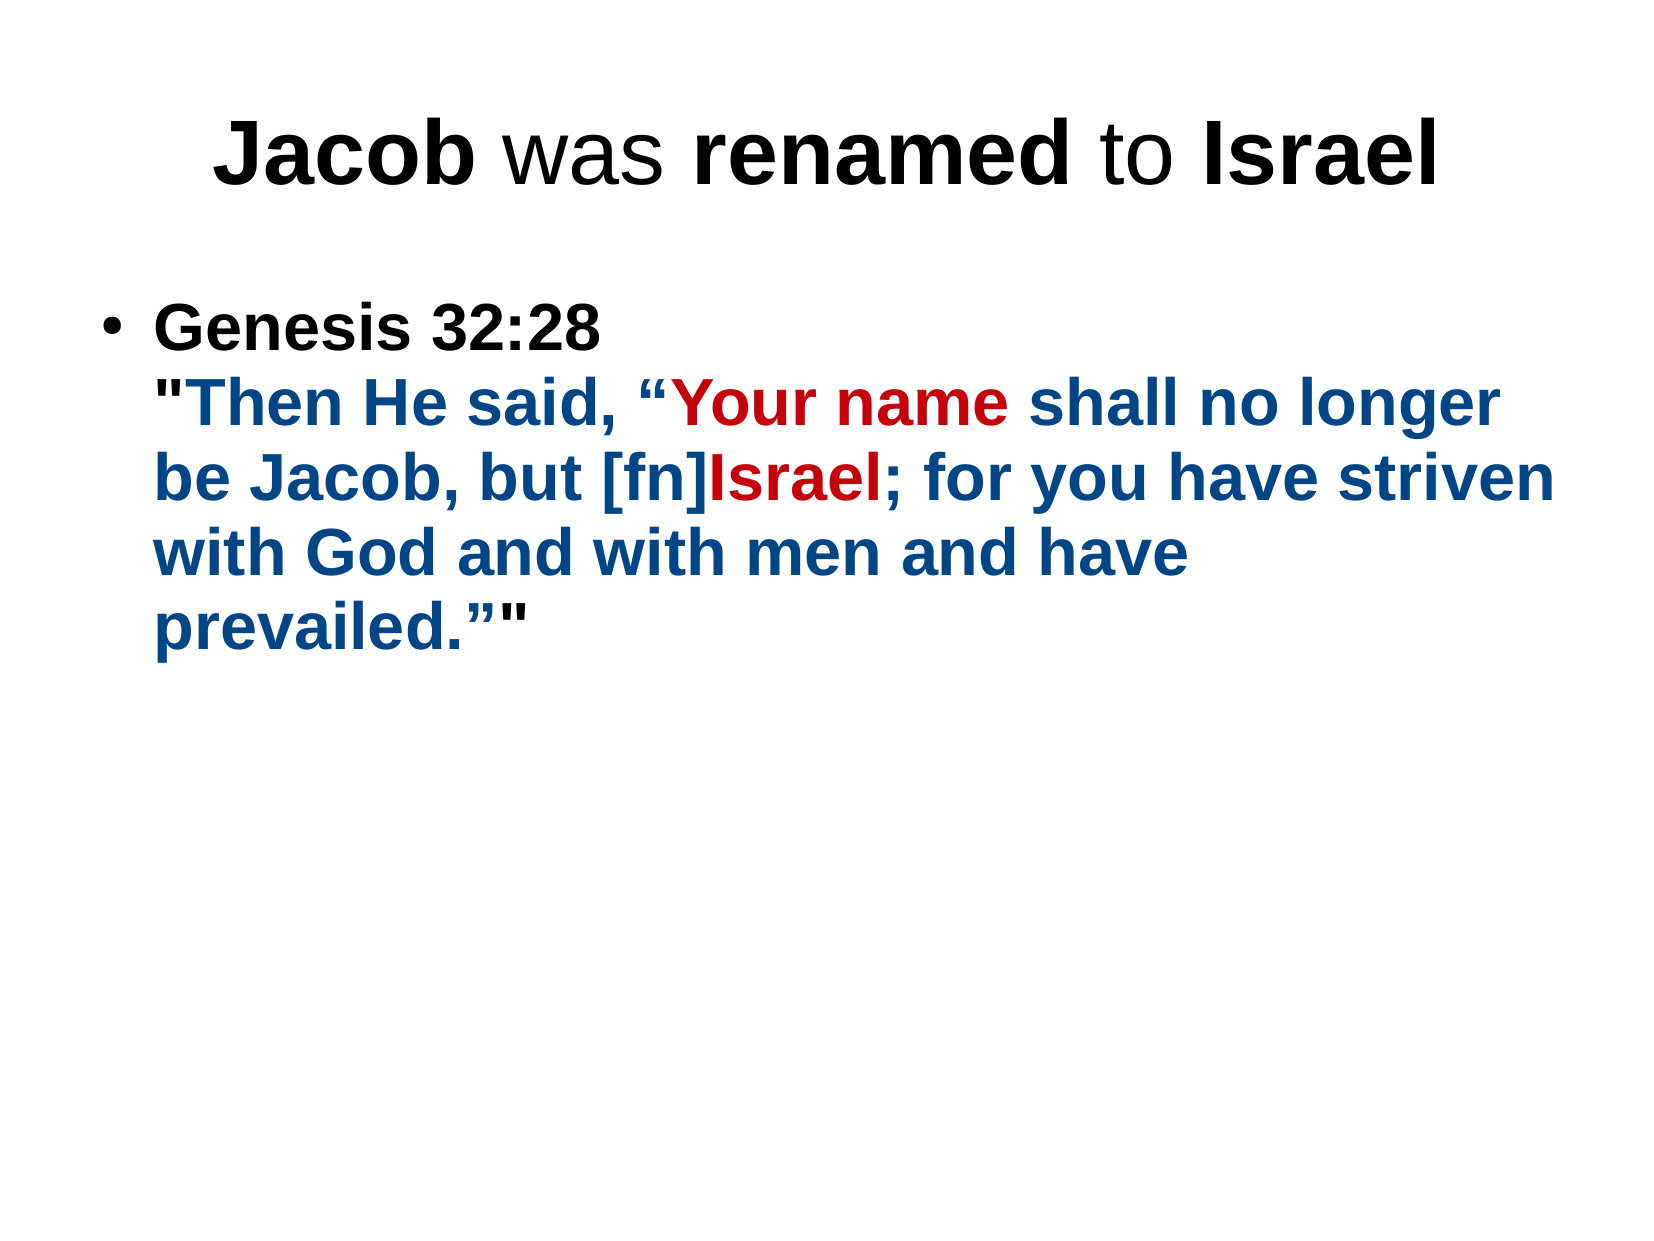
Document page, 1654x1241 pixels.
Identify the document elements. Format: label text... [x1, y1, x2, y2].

title Jacob was renamed to Israel [82, 49, 1571, 257]
list Genesis 32:28 "Then He said, “Your name shall no longer be Jacob, but [fn]Israel; for you have striven with God and with men and have prevailed.”" [82, 290, 1571, 1109]
